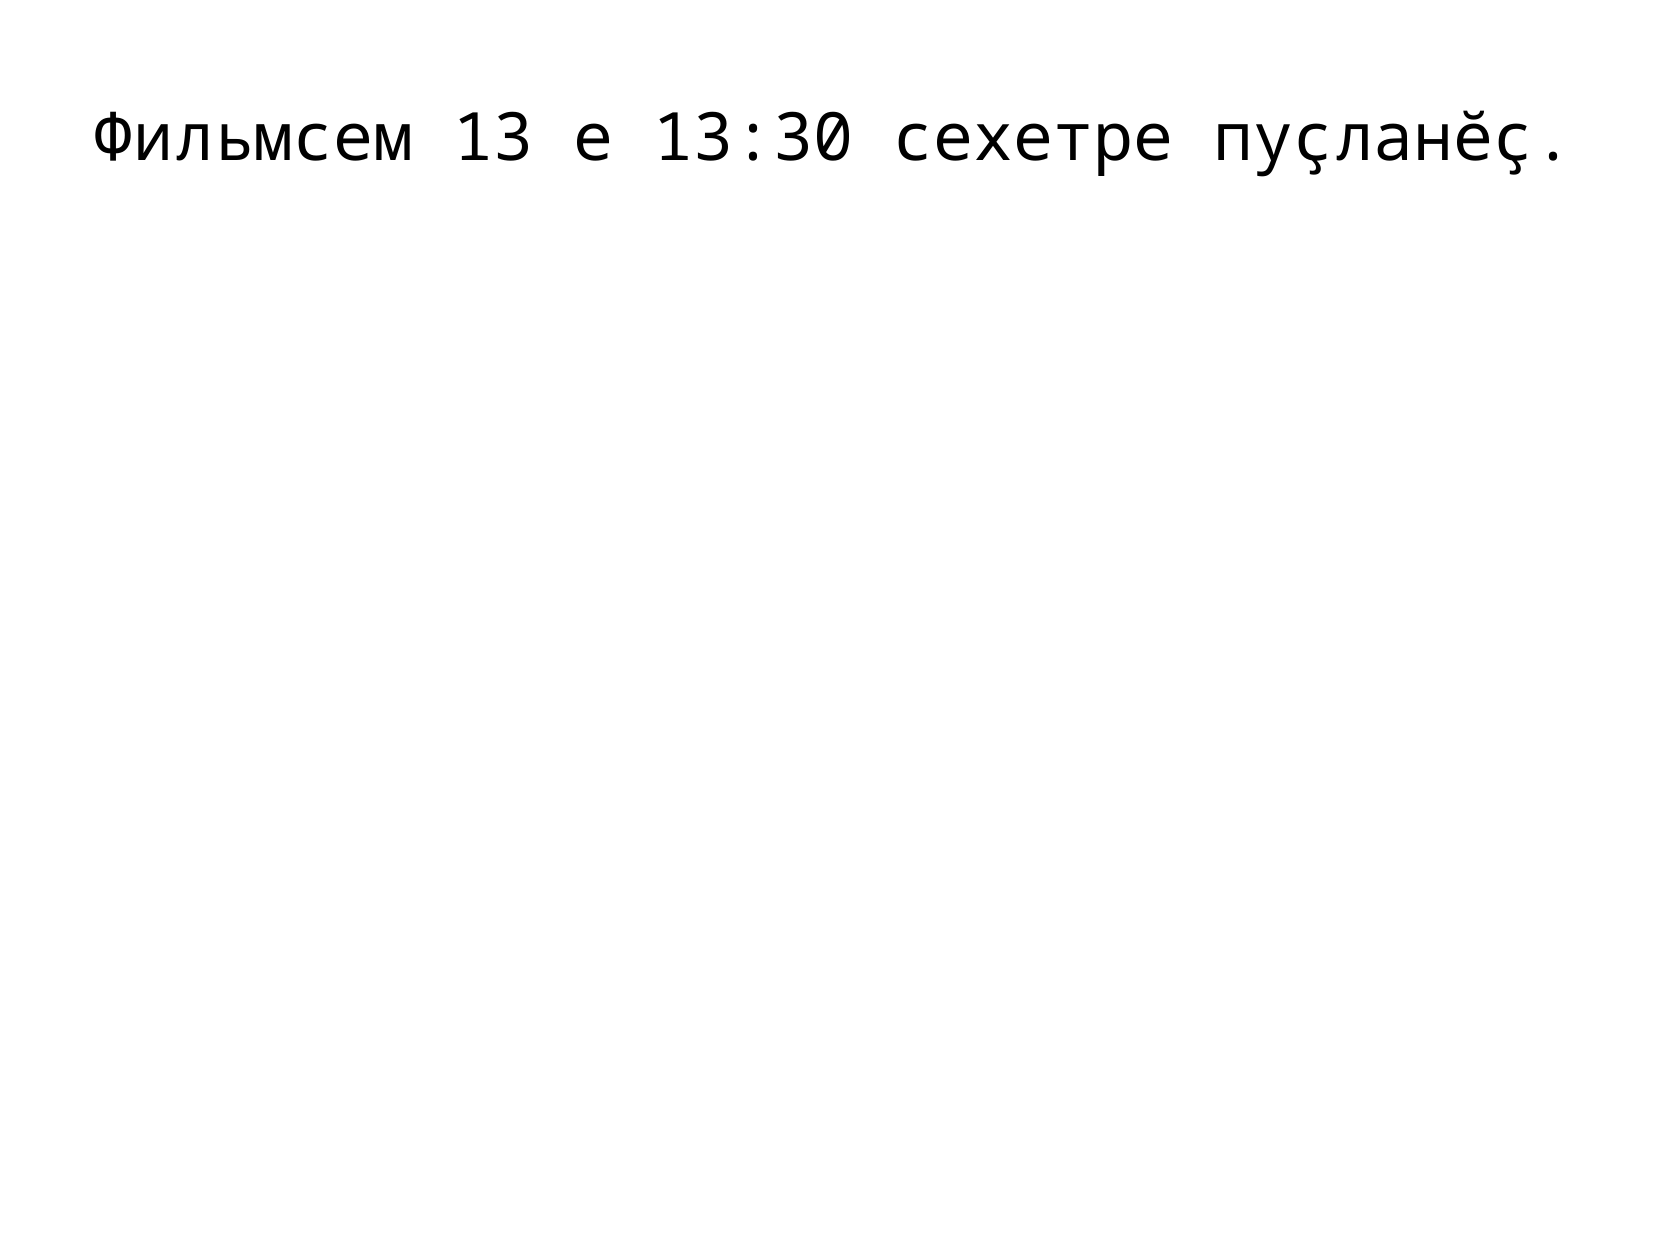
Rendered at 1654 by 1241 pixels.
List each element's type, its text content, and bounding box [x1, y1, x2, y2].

text_box Фильмсем 13 е 13:30 сехетре пуҫланӗҫ. [78, 81, 1594, 248]
